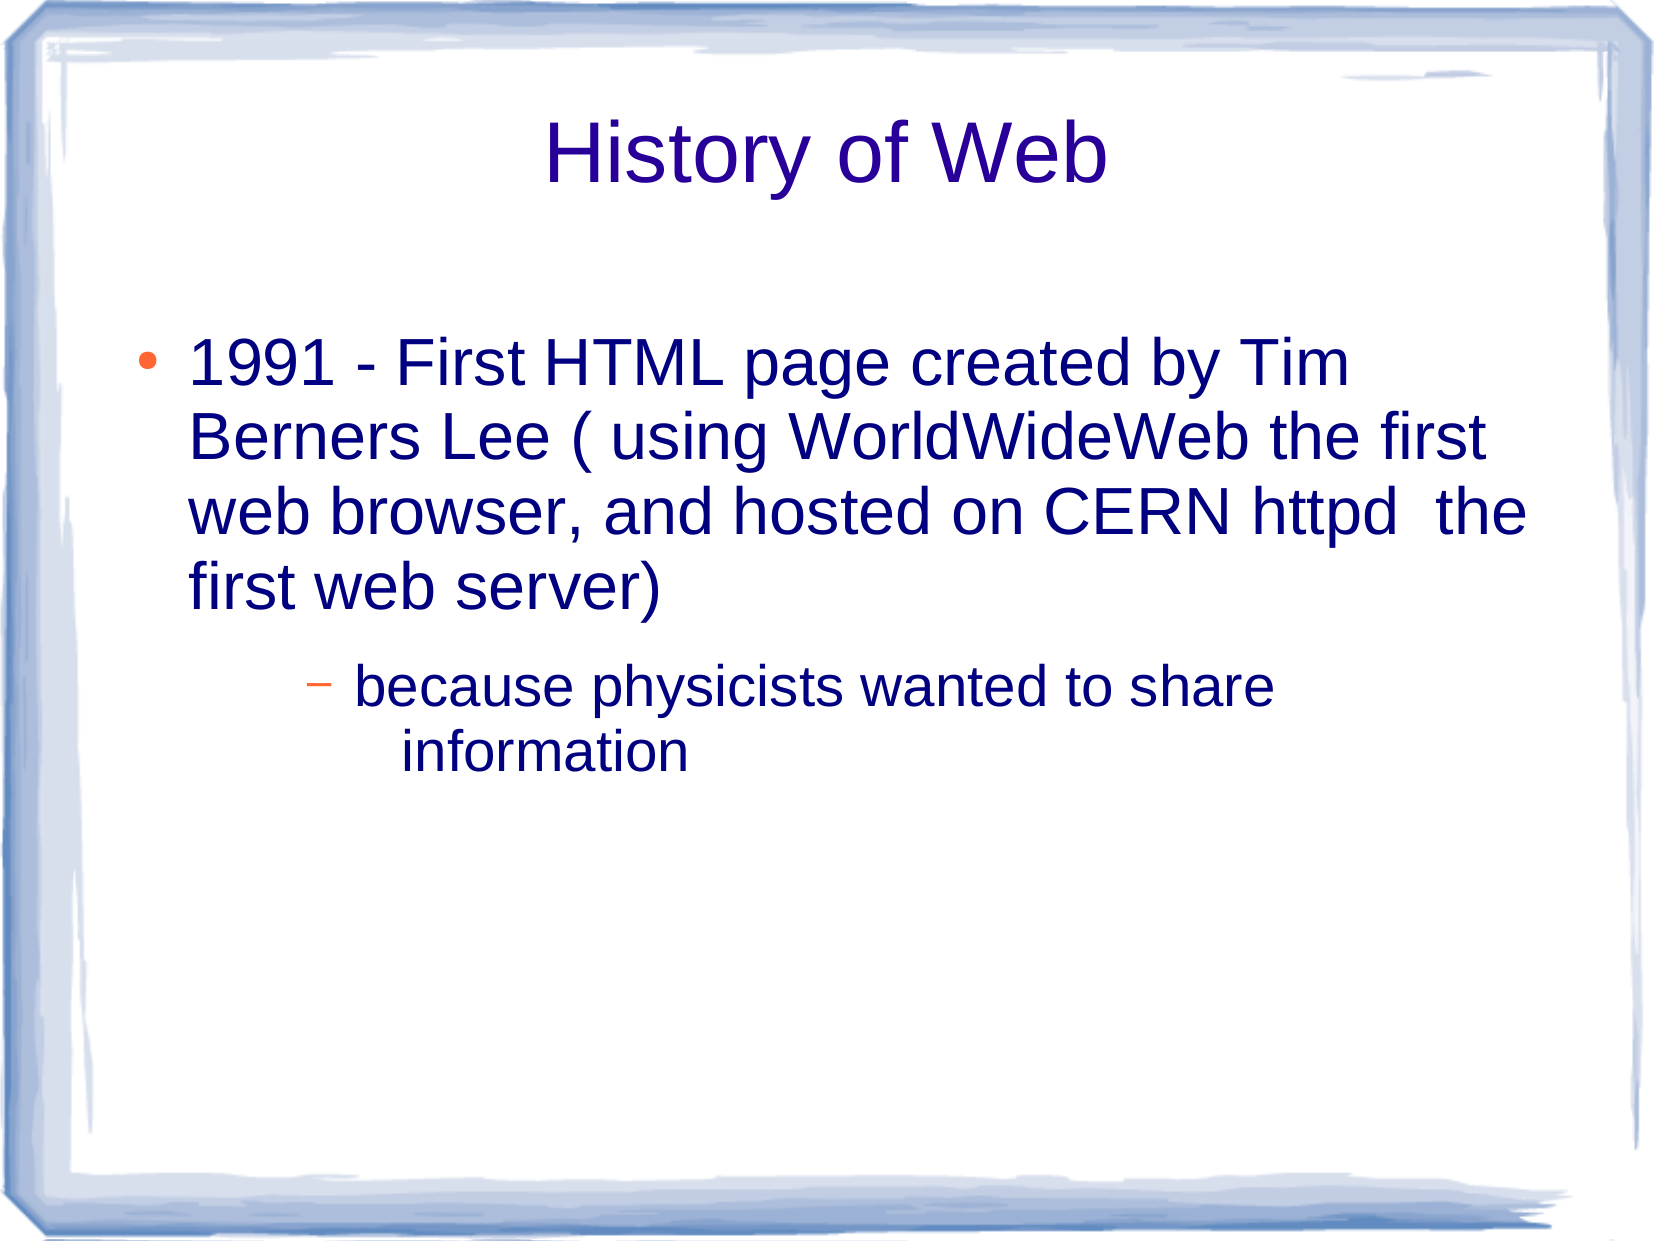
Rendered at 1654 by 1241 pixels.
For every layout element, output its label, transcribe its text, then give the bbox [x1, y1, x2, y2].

picture [0, 0, 1654, 1241]
title History of Web [82, 49, 1571, 257]
list 1991 - First HTML page created by Tim Berners Lee ( using WorldWideWeb the first web browser, and hosted on CERN httpd the first web server) because physicists wanted to share information [118, 324, 1571, 1004]
